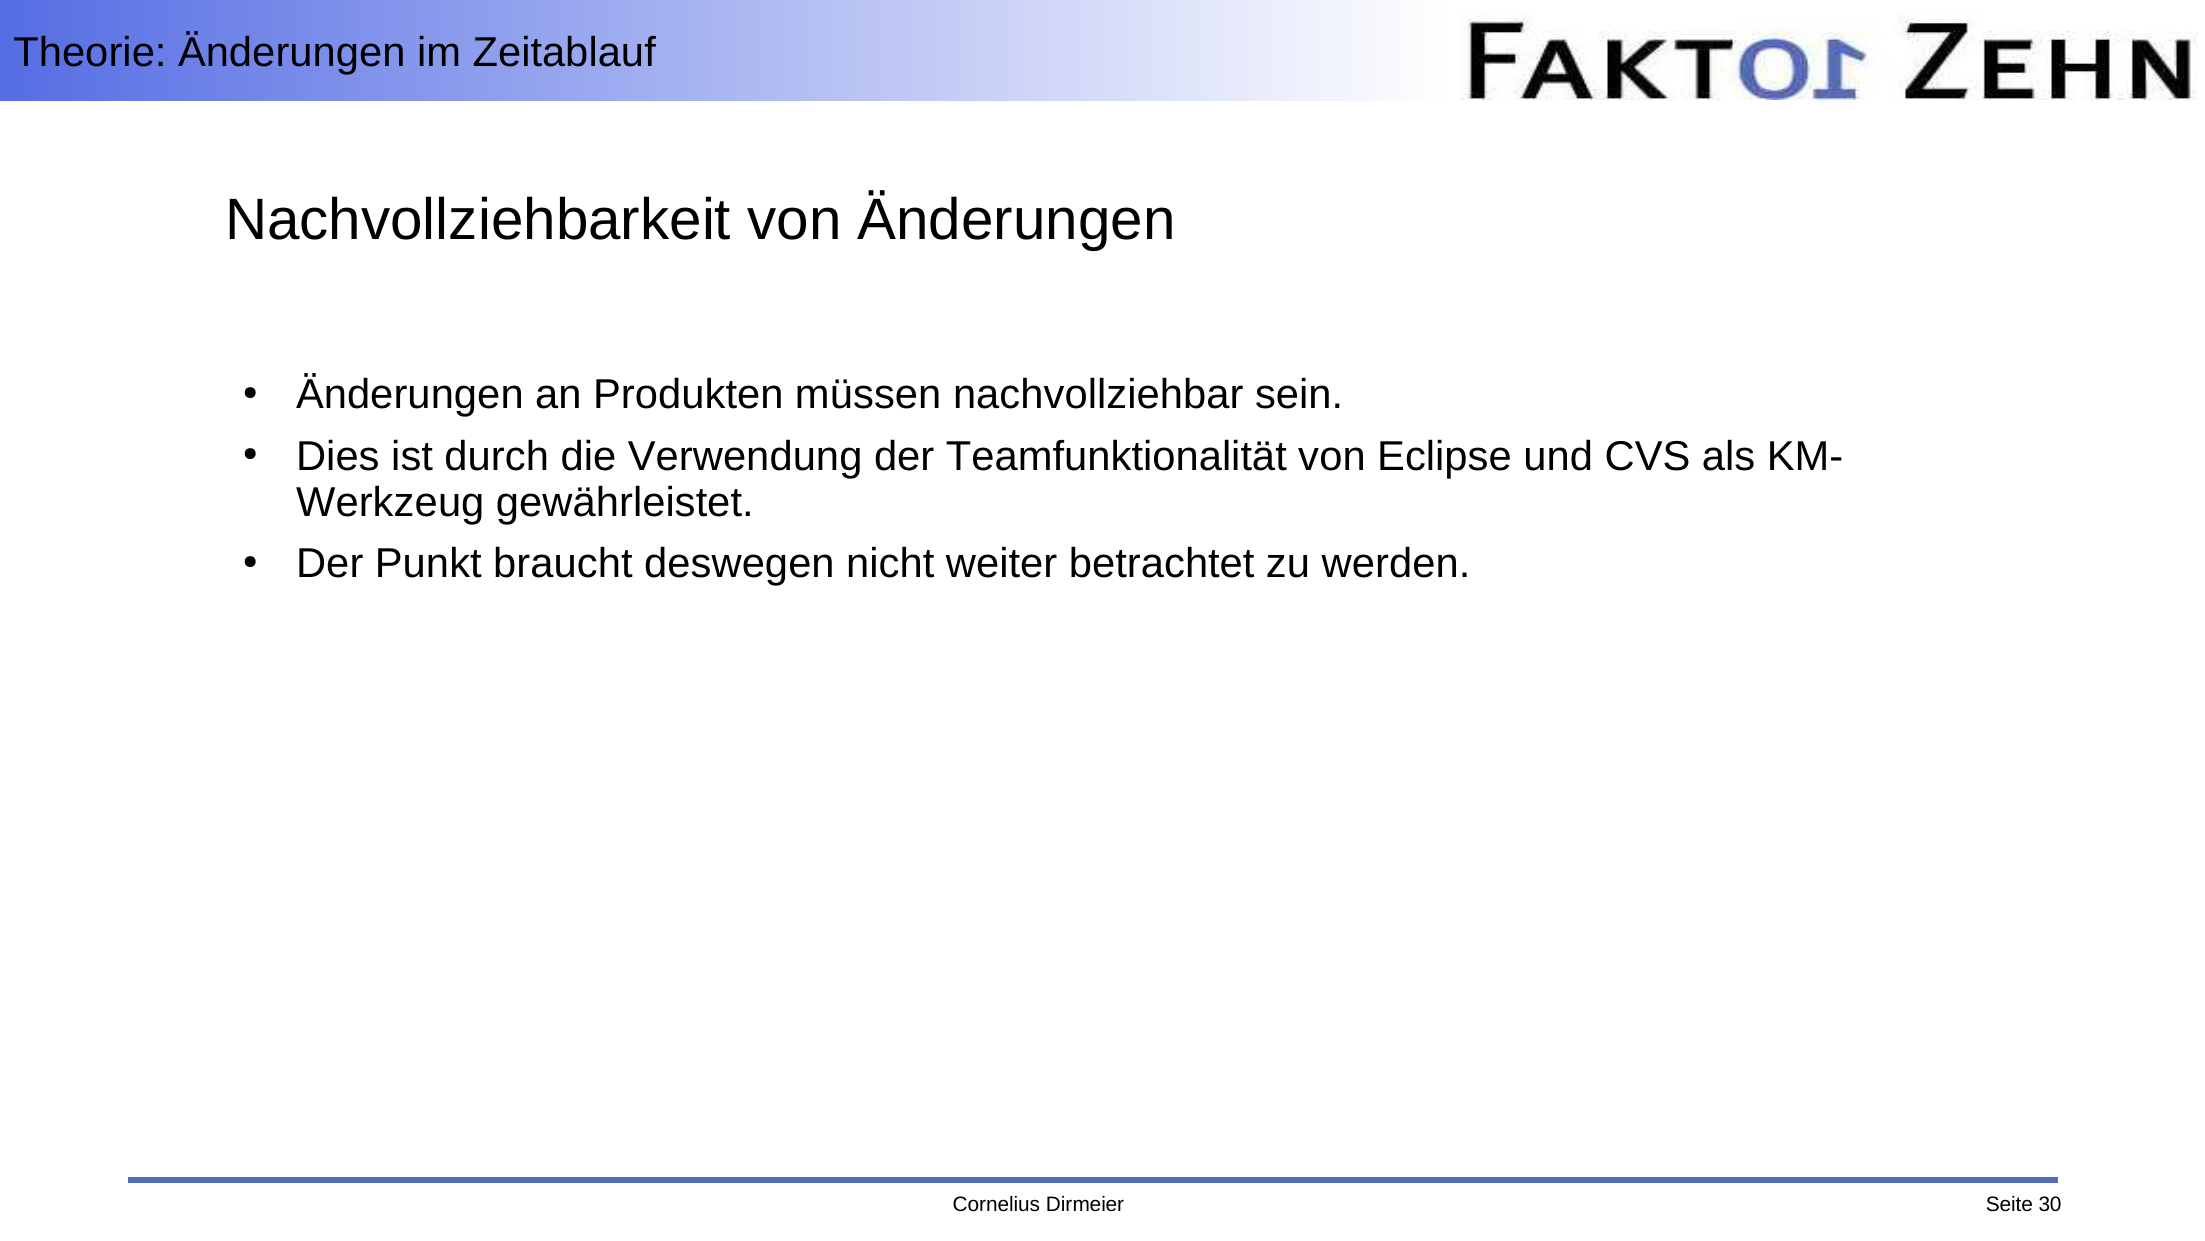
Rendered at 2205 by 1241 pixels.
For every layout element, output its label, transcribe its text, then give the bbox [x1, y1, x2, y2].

picture [1769, 7, 2202, 100]
title Nachvollziehbarkeit von Änderungen [225, 142, 1981, 296]
list Änderungen an Produkten müssen nachvollziehbar sein. Dies ist durch die Verwendung der Teamfunktionalität von Eclipse und CVS als KM-Werkzeug gewährleistet. Der Punkt braucht deswegen nicht weiter betrachtet zu werden. [225, 371, 1981, 1078]
title Theorie: Änderungen im Zeitablauf [13, 0, 1769, 104]
